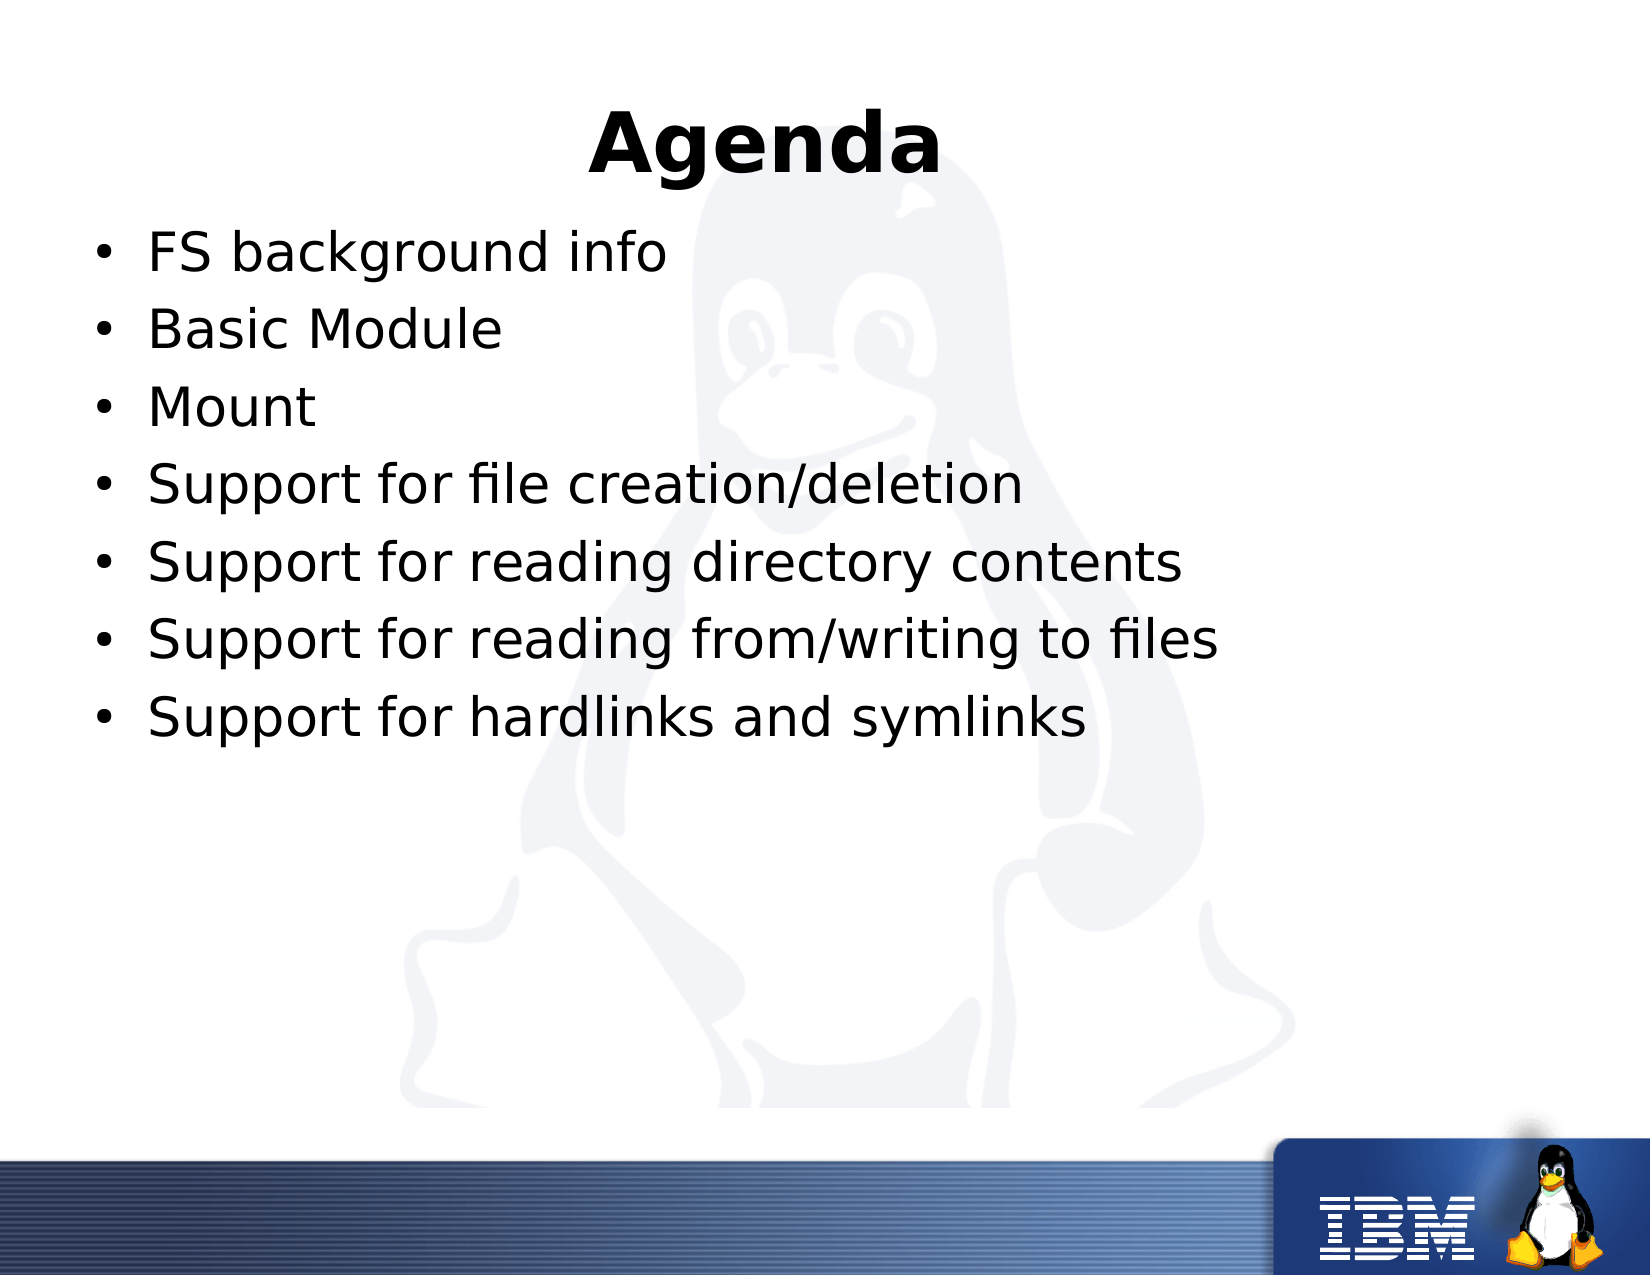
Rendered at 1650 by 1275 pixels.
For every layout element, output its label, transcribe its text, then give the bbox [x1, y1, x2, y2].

list FS background info Basic Module Mount Support for file creation/deletion Support for reading directory contents Support for reading from/writing to files Support for hardlinks and symlinks [76, 221, 1457, 1171]
title Agenda [76, 76, 1457, 211]
